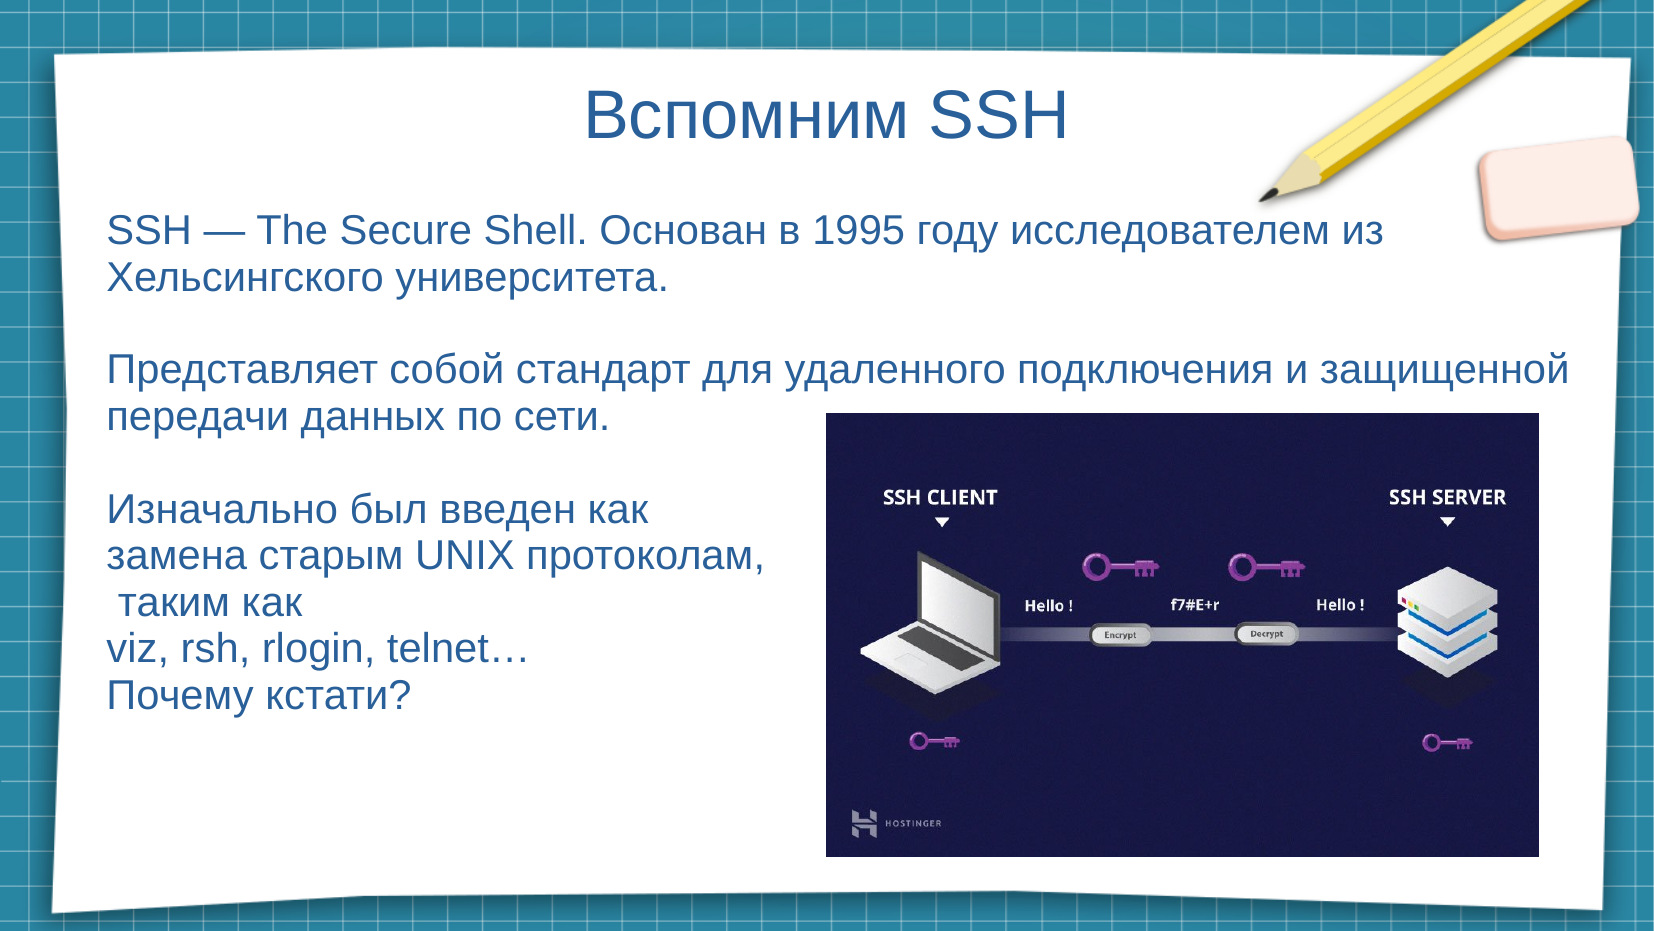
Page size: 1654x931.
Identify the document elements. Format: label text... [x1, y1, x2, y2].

picture [0, 0, 1654, 931]
title SSH — The Secure Shell. Основан в 1995 году исследователем из Хельсингского университета. Представляет собой стандарт для удаленного подключения и защищенной передачи данных по сети. Изначально был введен как замена старым UNIX протоколам, таким как viz, rsh, rlogin, telnet… Почему кстати? [106, 206, 1595, 718]
title Вспомним SSH [82, 37, 1571, 193]
